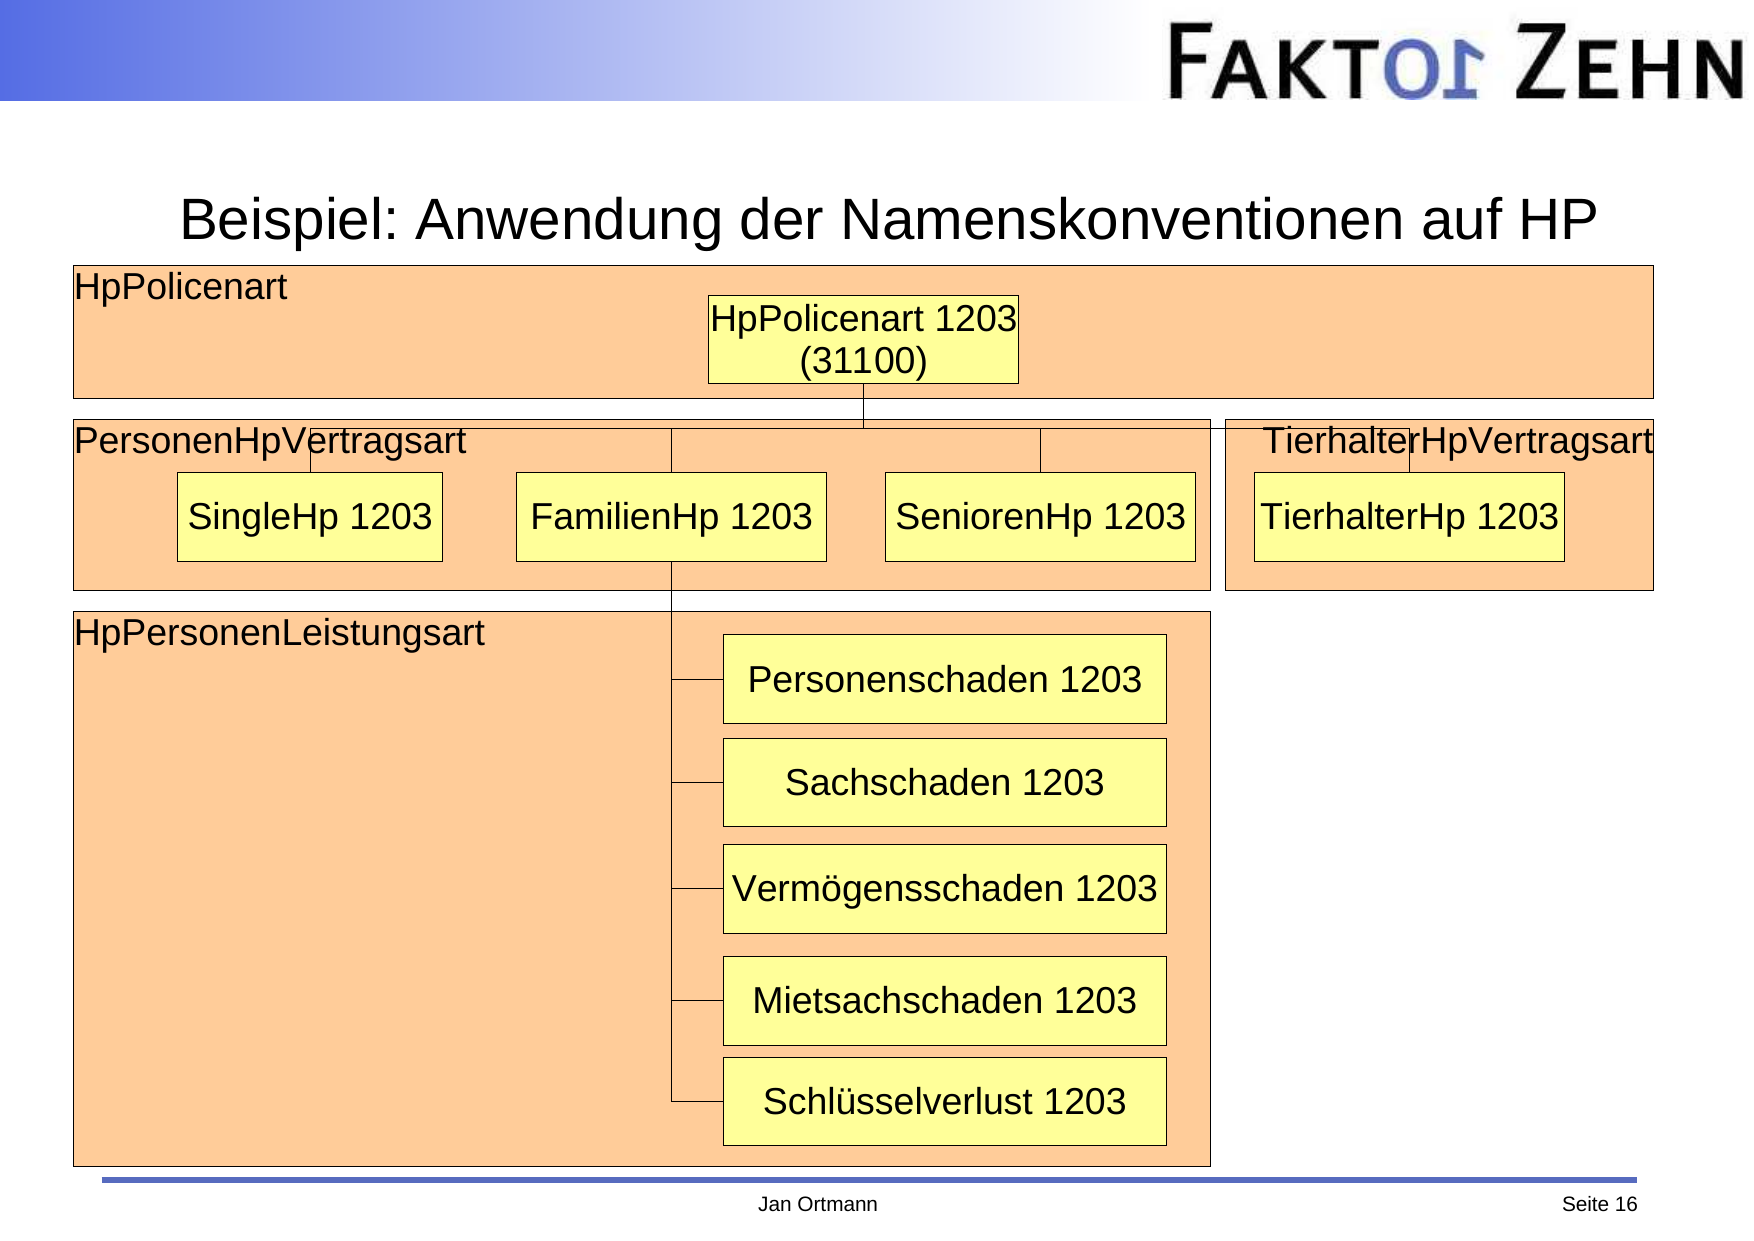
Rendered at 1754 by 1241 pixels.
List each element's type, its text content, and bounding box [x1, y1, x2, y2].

text_box HpPolicenart [73, 265, 863, 399]
text_box HpPolicenart [864, 265, 1654, 399]
text_box Mietsachschaden 1203 [723, 956, 1167, 1046]
text_box HpPersonenLeistungsart [73, 611, 1211, 1167]
text_box FamilienHp 1203 [516, 472, 827, 562]
text_box Personenschaden 1203 [723, 634, 1167, 724]
text_box Vermögensschaden 1203 [723, 844, 1167, 934]
text_box PersonenHpVertragsart [73, 419, 863, 591]
text_box SeniorenHp 1203 [885, 472, 1196, 562]
text_box Schlüsselverlust 1203 [723, 1057, 1167, 1146]
text_box HpPolicenart 1203 (31100) [708, 295, 1019, 384]
text_box PersonenHpVertragsart [864, 419, 1211, 428]
title Beispiel: Anwendung der Namenskonventionen auf HP [179, 142, 1610, 296]
text_box Sachschaden 1203 [723, 738, 1167, 827]
picture [1162, 7, 1752, 100]
text_box TierhalterHpVertragsart [1225, 419, 1654, 591]
text_box PersonenHpVertragsart [672, 429, 1211, 591]
text_box TierhalterHp 1203 [1254, 472, 1565, 562]
text_box SingleHp 1203 [177, 472, 443, 562]
